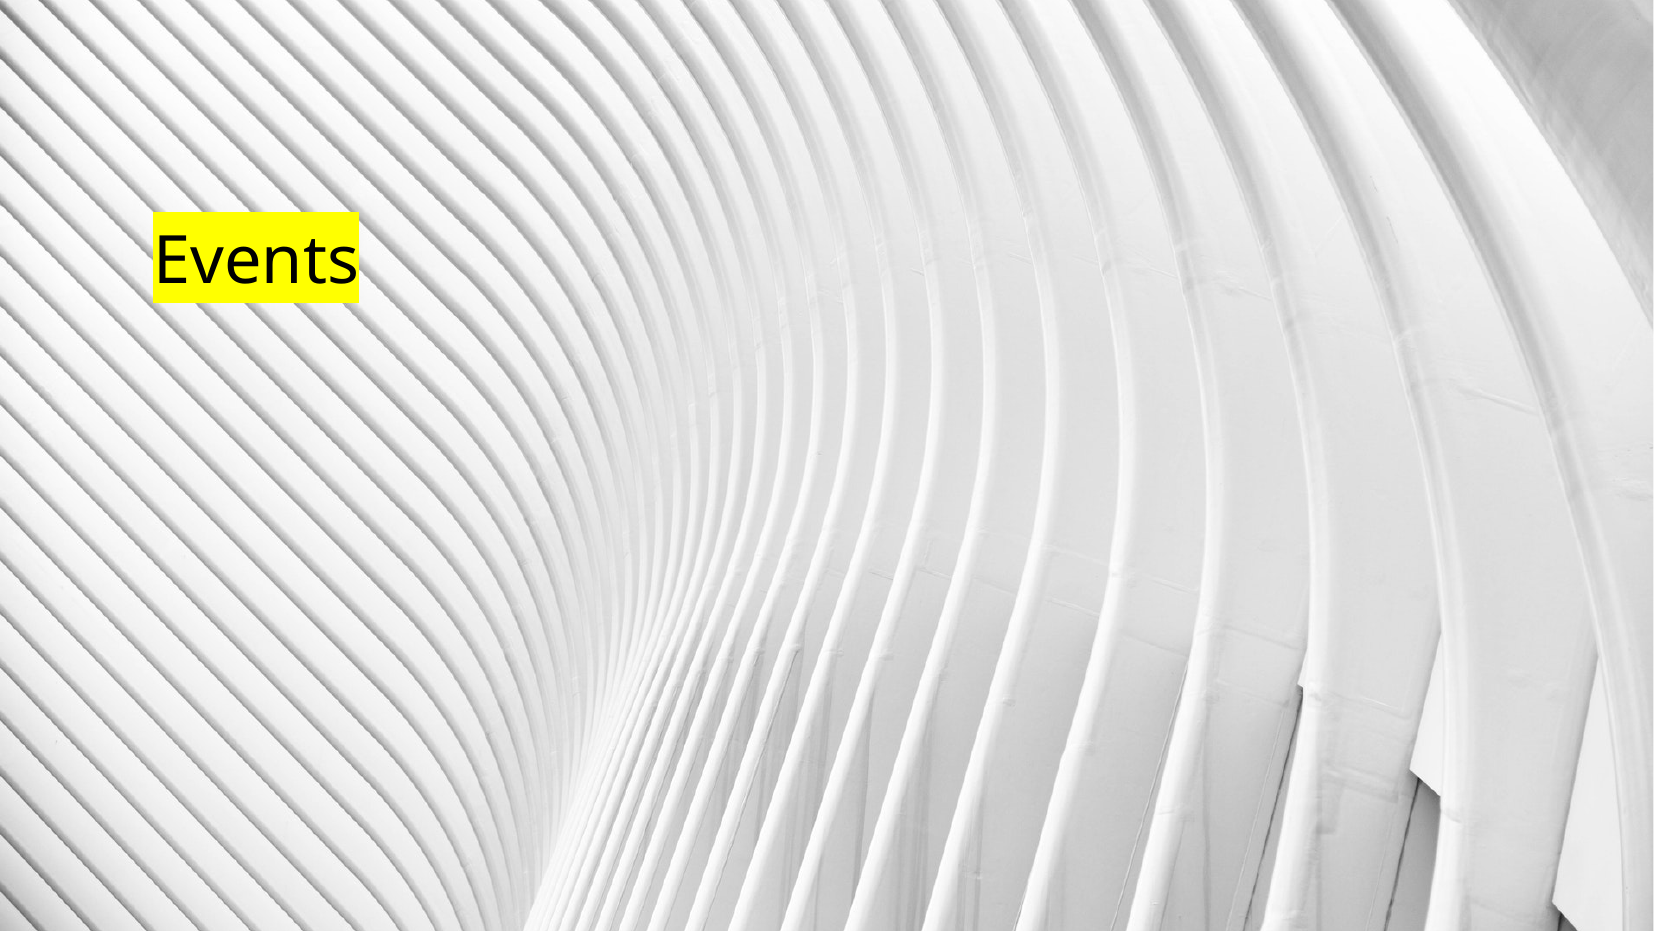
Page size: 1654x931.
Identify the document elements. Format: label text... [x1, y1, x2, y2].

picture [0, 0, 1654, 931]
list Events [82, 217, 1571, 839]
